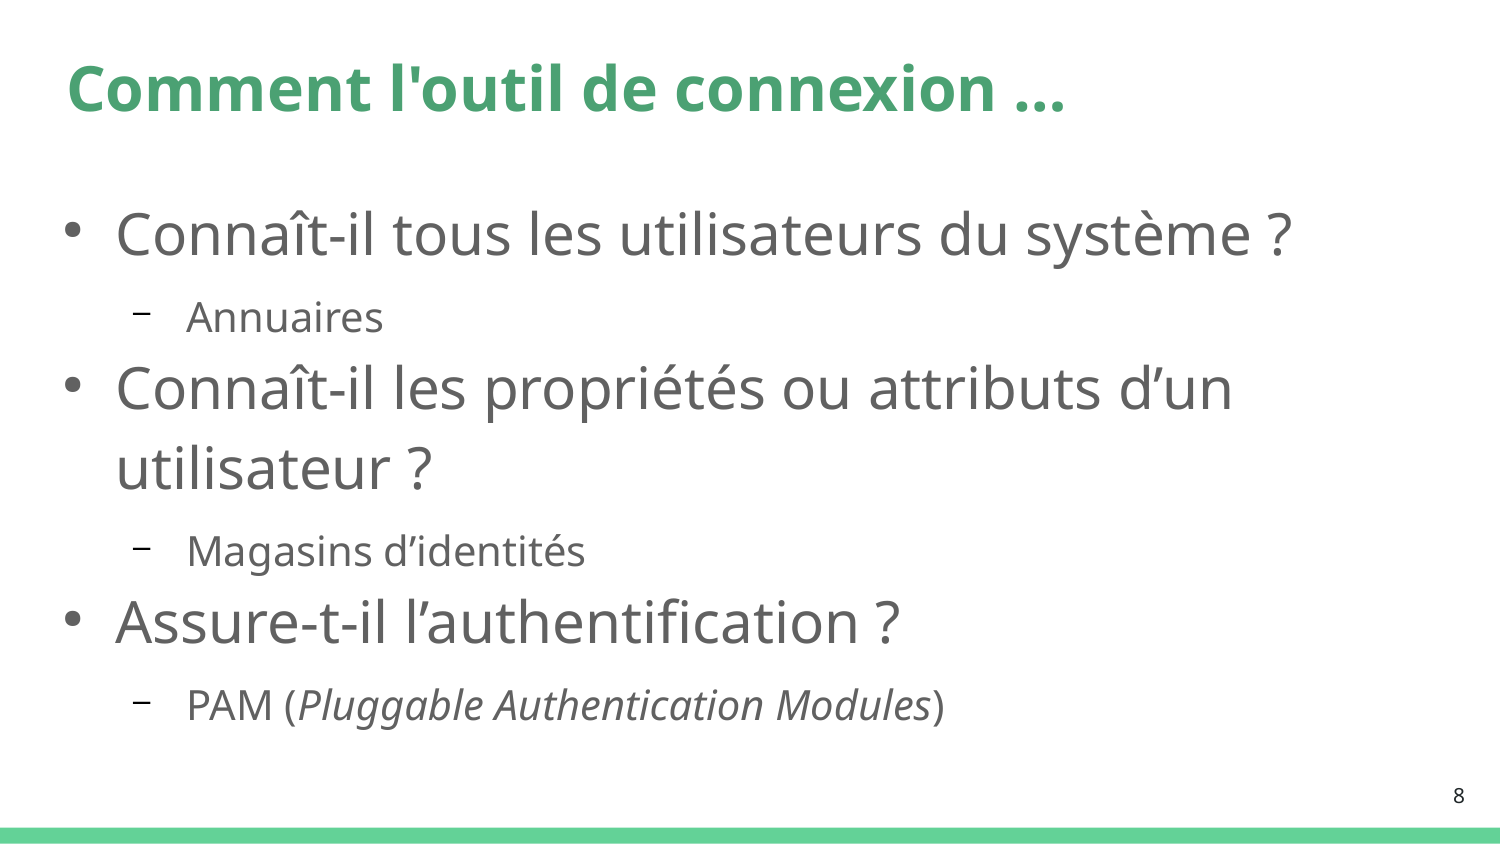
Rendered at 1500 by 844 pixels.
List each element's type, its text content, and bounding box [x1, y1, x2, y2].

slide_number <numéro> [1389, 764, 1480, 830]
list Connaît-il tous les utilisateurs du système ? Annuaires Connaît-il les propriétés ou attributs d’un utilisateur ? Magasins d’identités Assure-t-il l’authentification ? PAM (Pluggable Authentication Modules) [29, 171, 1430, 818]
title Comment l'outil de connexion … [51, 23, 1449, 117]
